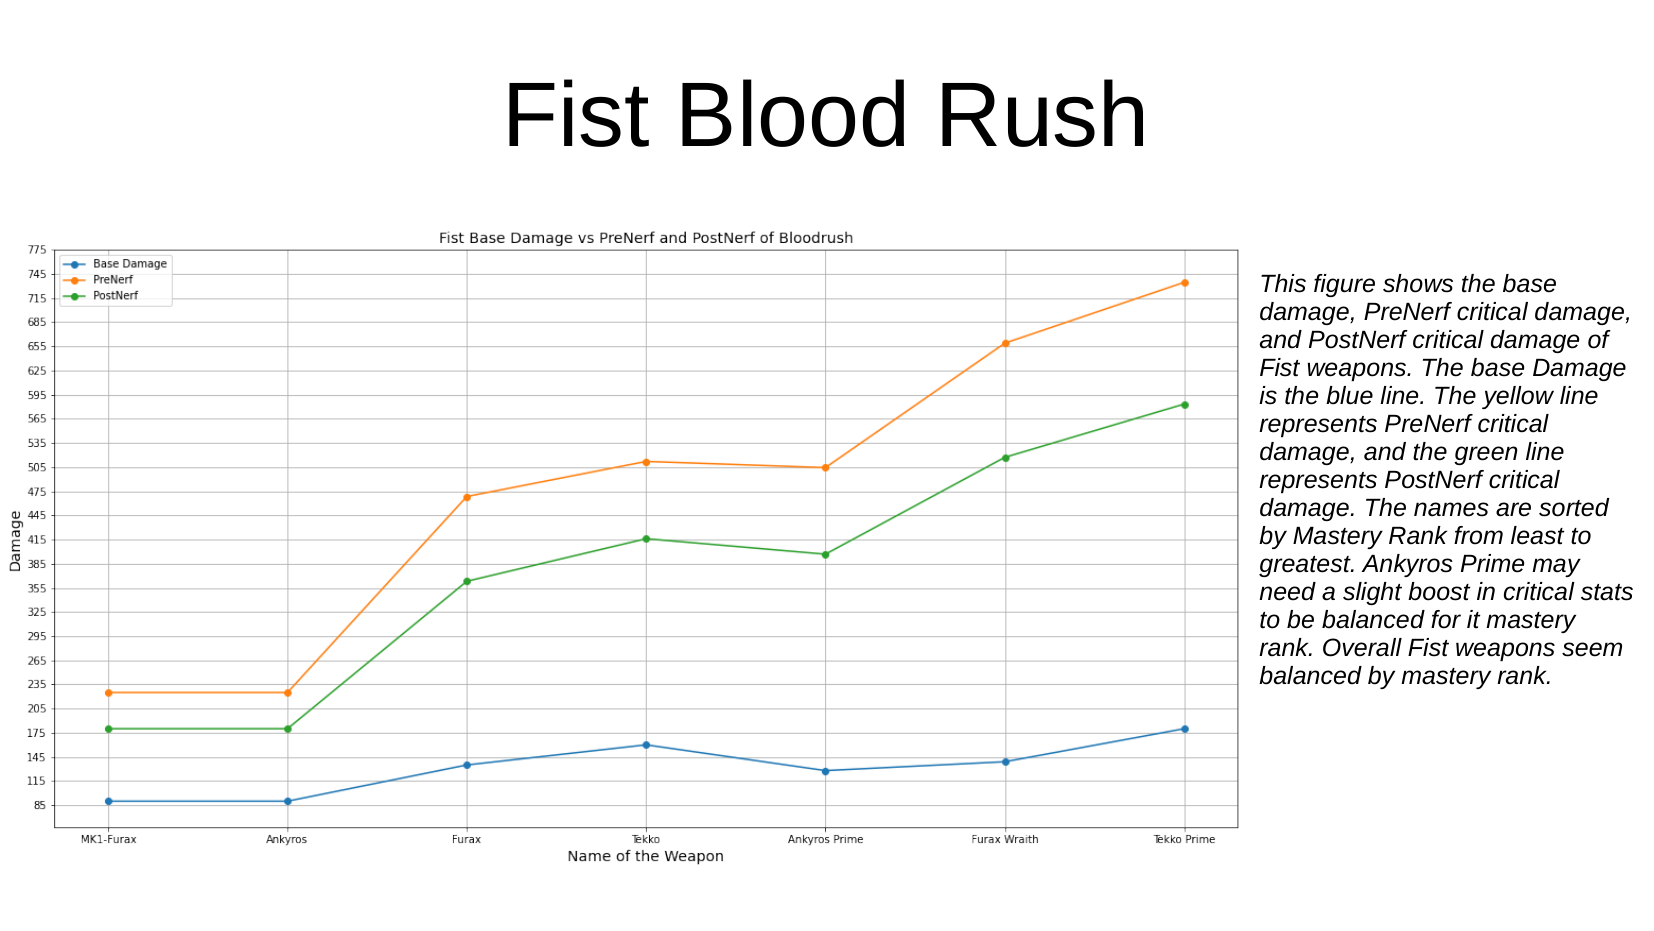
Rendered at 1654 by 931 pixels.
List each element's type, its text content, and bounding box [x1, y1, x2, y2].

title Fist Blood Rush [82, 37, 1571, 193]
picture [0, 224, 1245, 872]
text_box This figure shows the base damage, PreNerf critical damage, and PostNerf critical damage of Fist weapons. The base Damage is the blue line. The yellow line represents PreNerf critical damage, and the green line represents PostNerf critical damage. The names are sorted by Mastery Rank from least to greatest. Ankyros Prime may need a slight boost in critical stats to be balanced for it mastery rank. Overall Fist weapons seem balanced by mastery rank. [1244, 262, 1651, 698]
